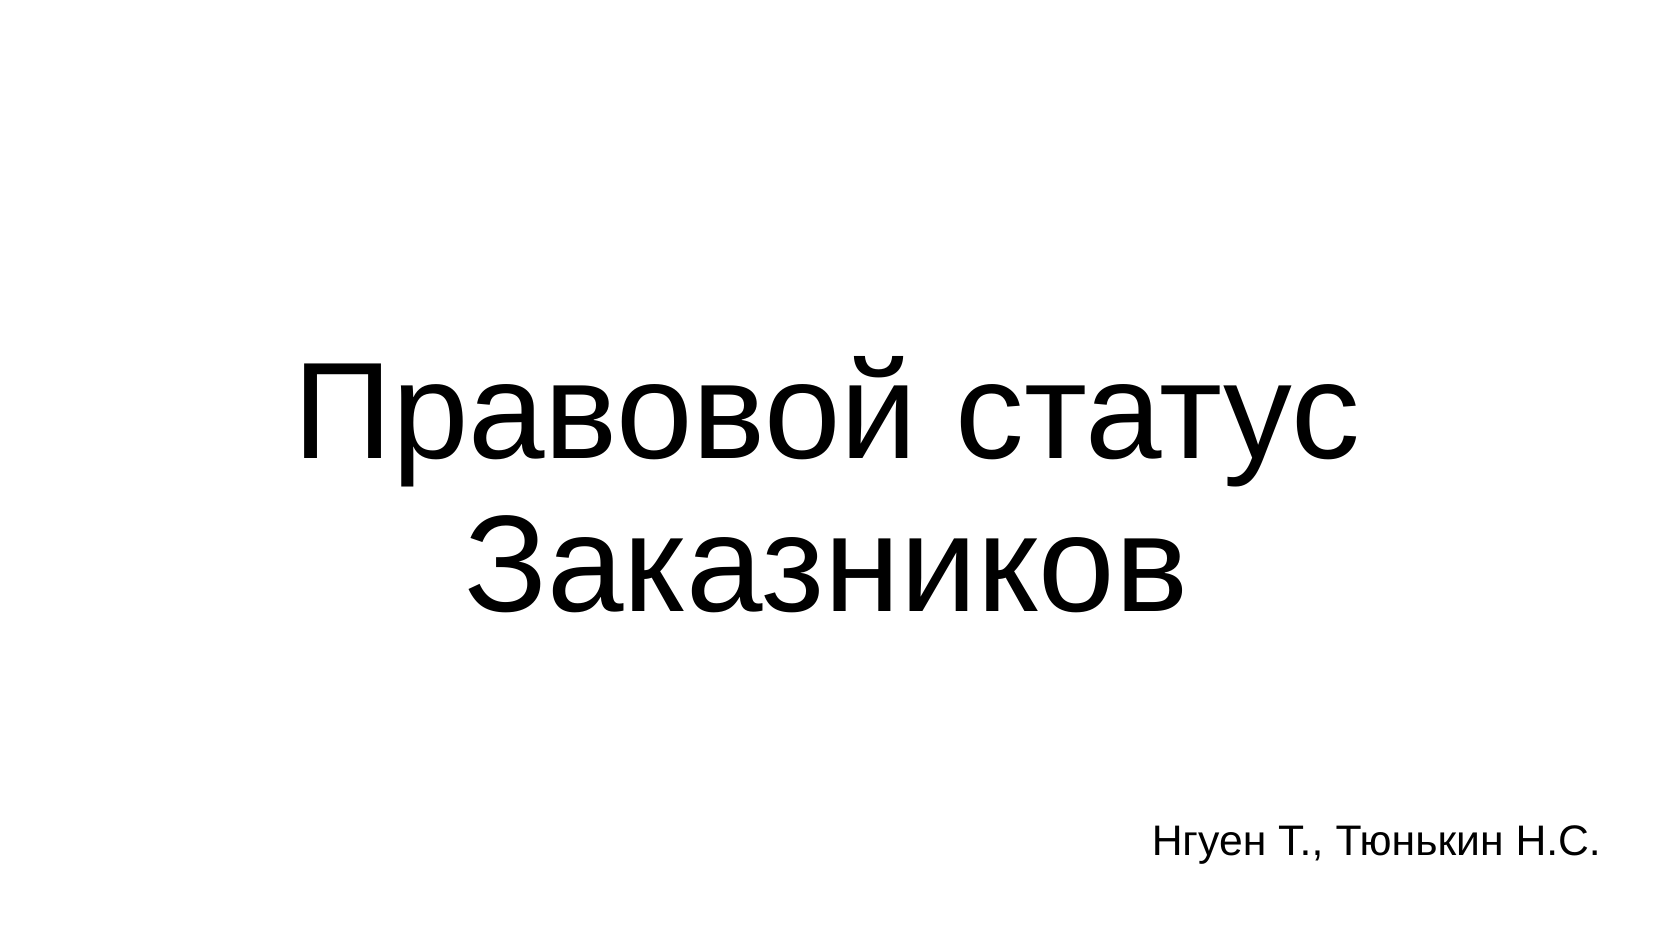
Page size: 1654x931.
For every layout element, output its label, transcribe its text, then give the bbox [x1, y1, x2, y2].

subtitle Правовой статус Заказников [82, 217, 1571, 758]
list Нгуен Т., Тюнькин Н.С. [1106, 816, 1618, 876]
